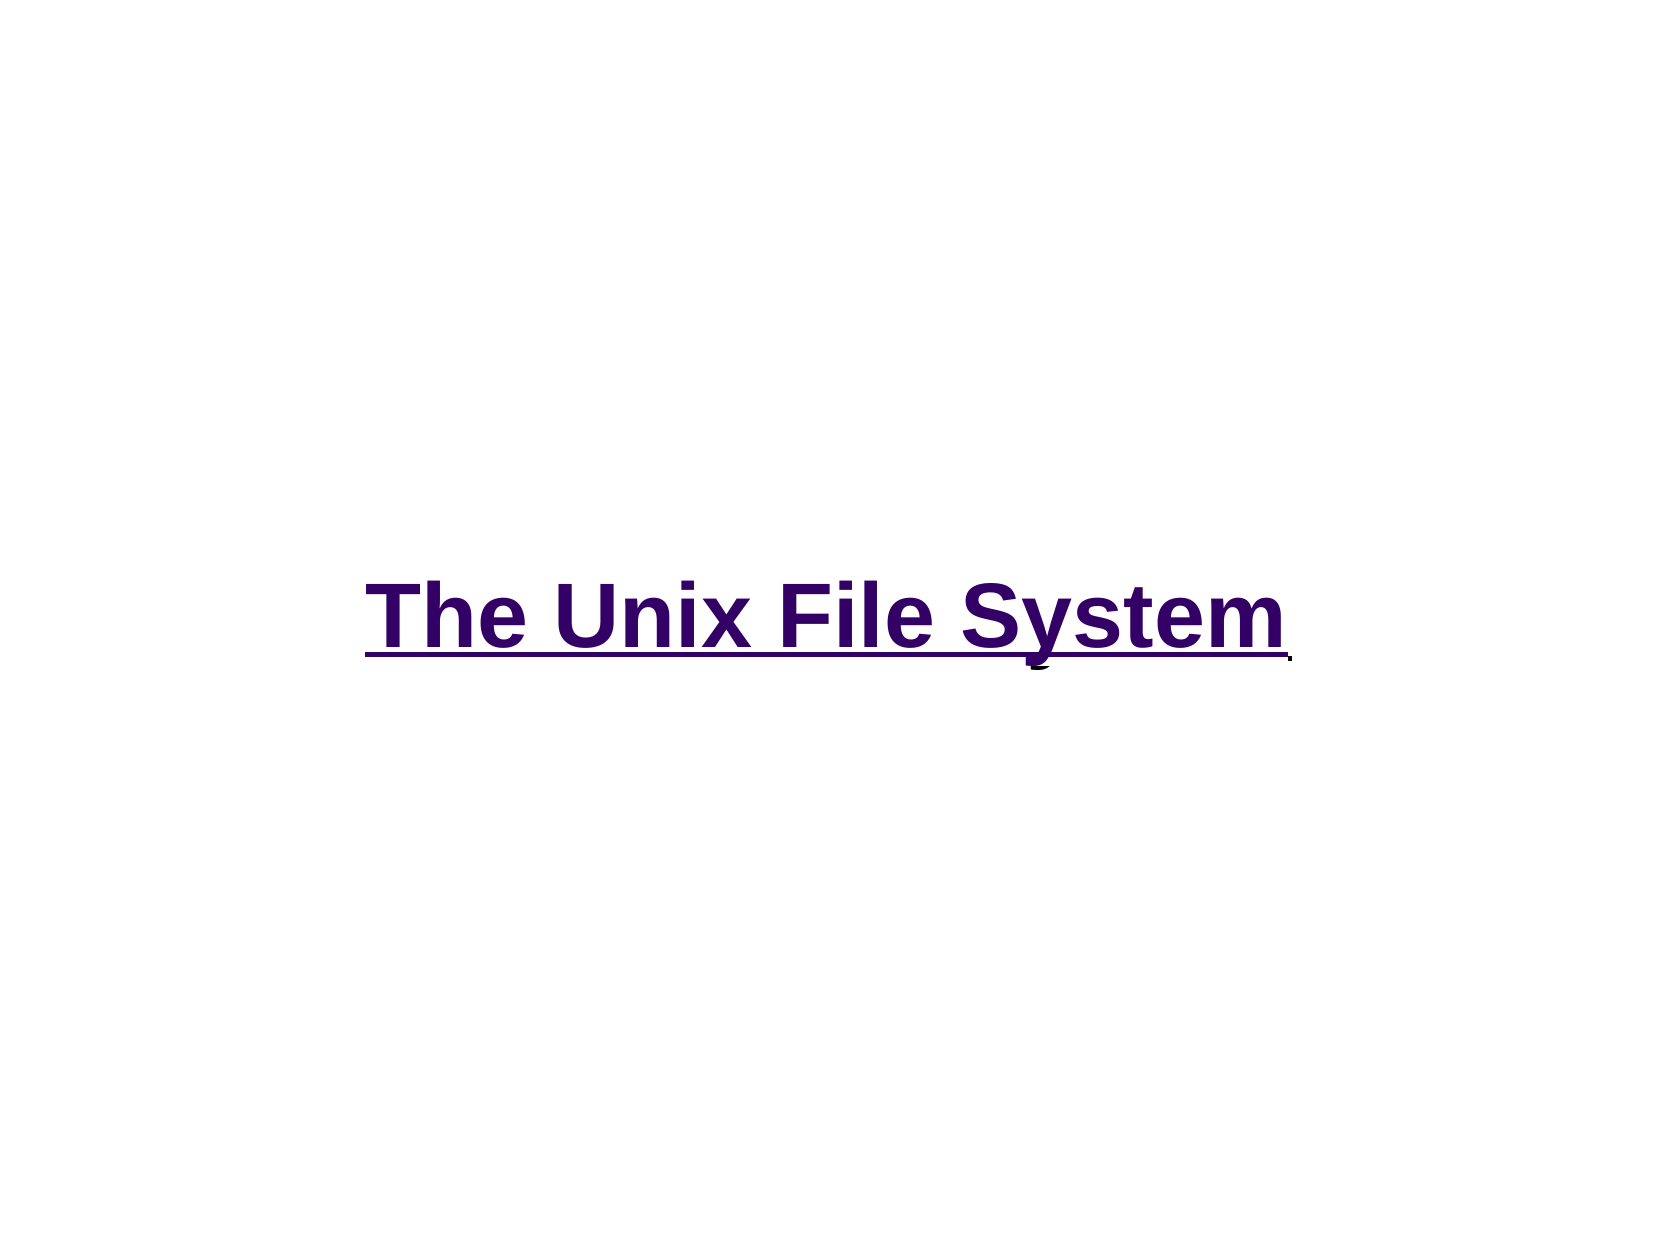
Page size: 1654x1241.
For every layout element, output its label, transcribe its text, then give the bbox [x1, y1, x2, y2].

title The Unix File System [82, 49, 1571, 1182]
